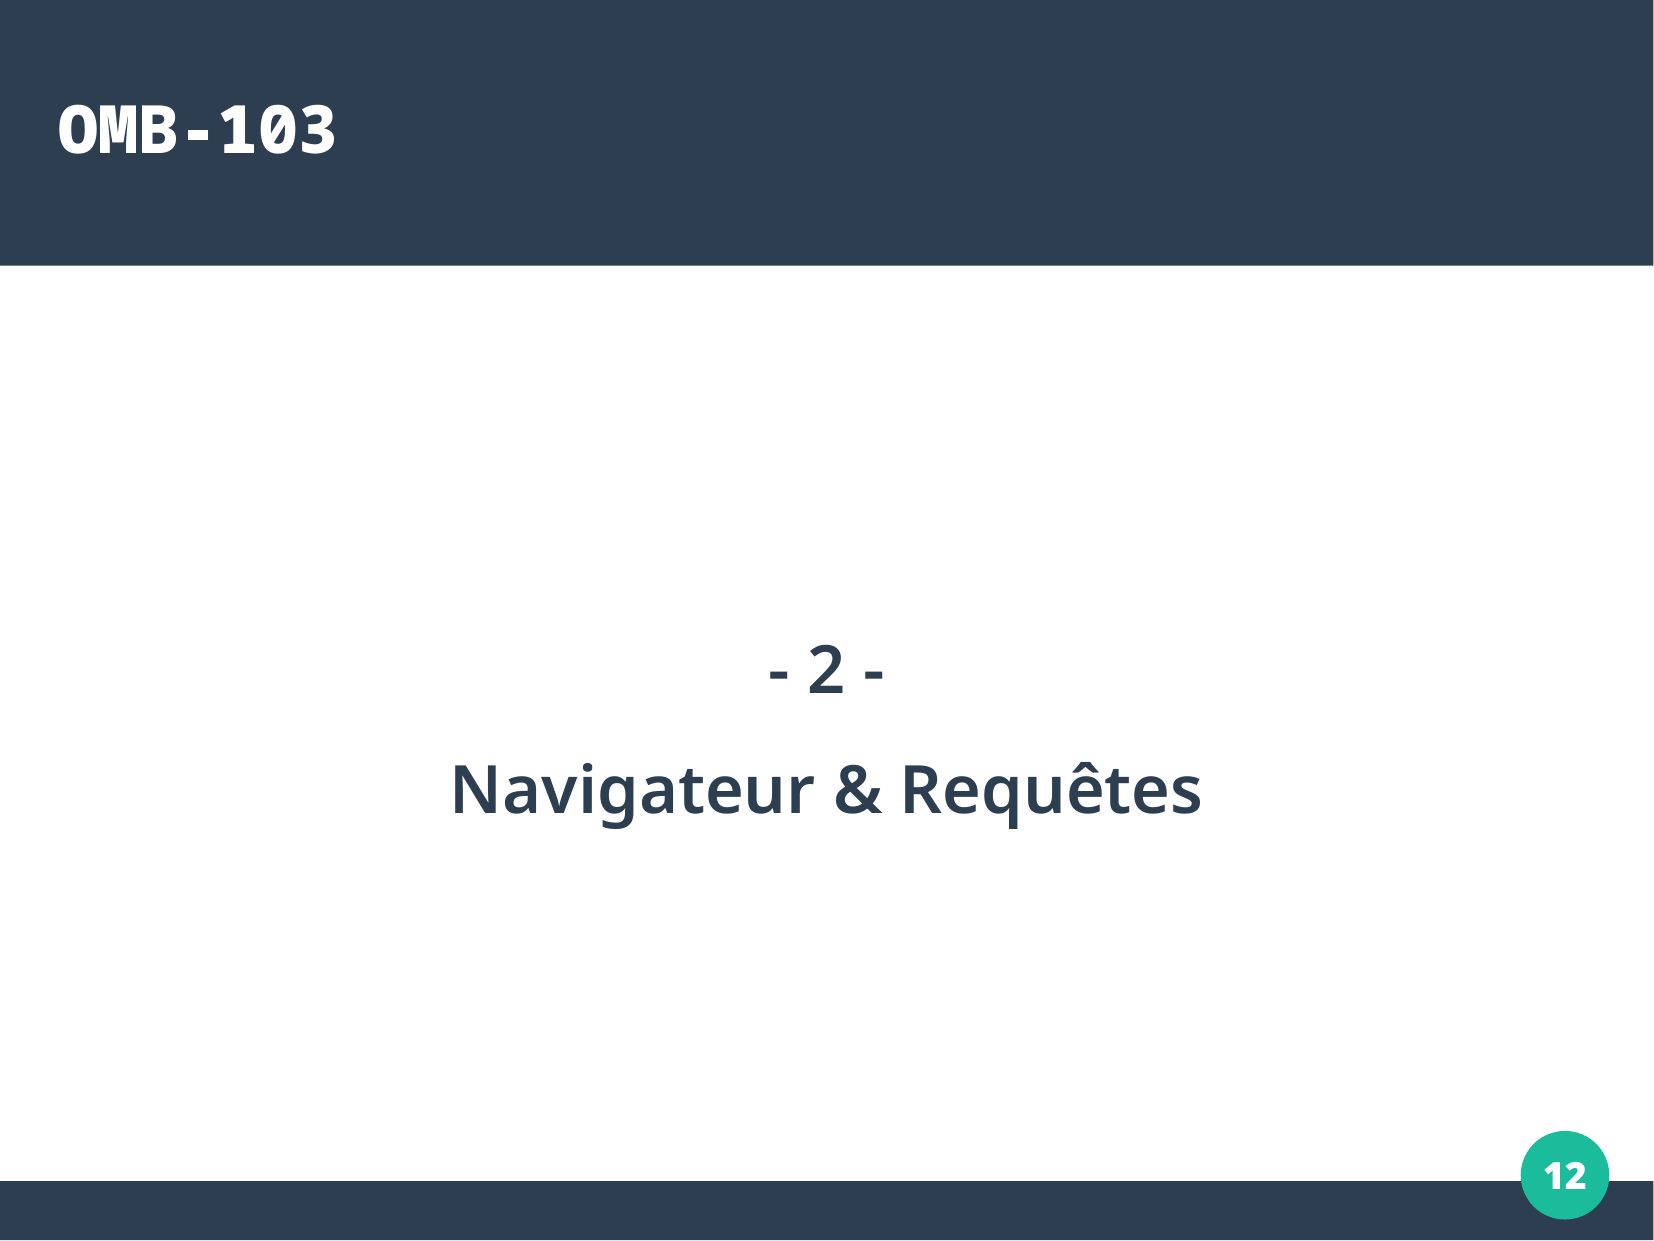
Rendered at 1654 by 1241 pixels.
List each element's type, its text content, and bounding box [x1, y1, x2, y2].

title OMB-103 [59, 49, 1595, 207]
list - 2 - Navigateur & Requêtes [0, 270, 1654, 1186]
